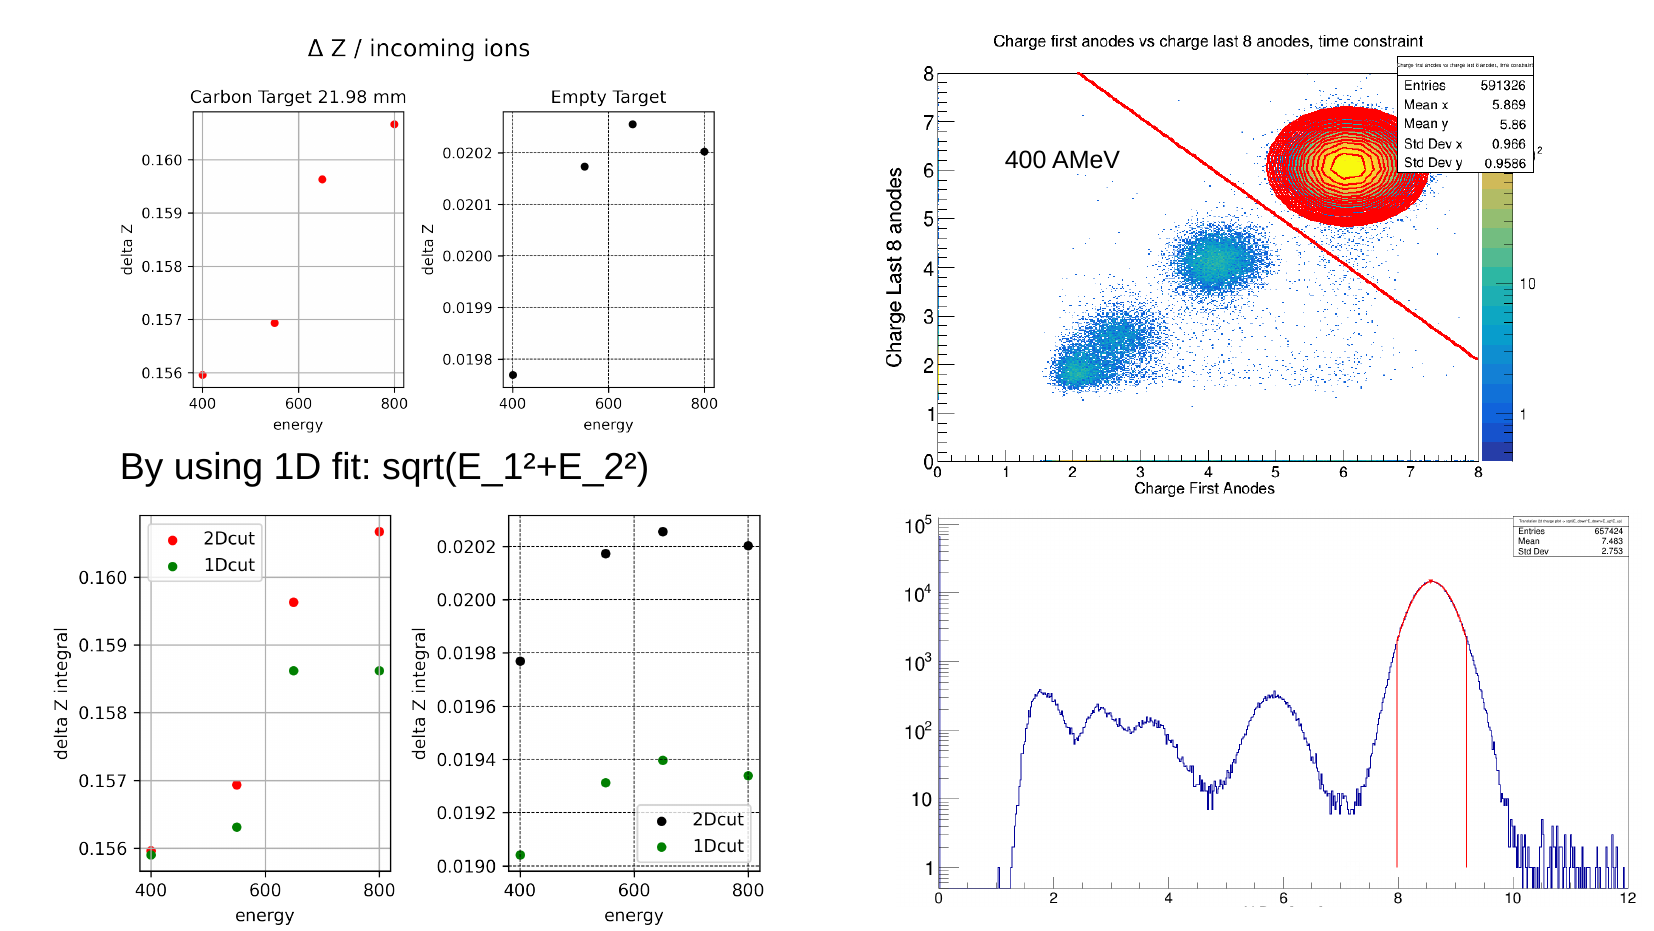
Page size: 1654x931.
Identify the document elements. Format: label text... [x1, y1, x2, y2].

picture [870, 24, 1642, 907]
picture [45, 508, 766, 931]
text_box By using 1D fit: sqrt(E_1²+E_2²) [105, 438, 916, 496]
text_box 400 AMeV [990, 138, 1141, 196]
picture [105, 29, 732, 438]
